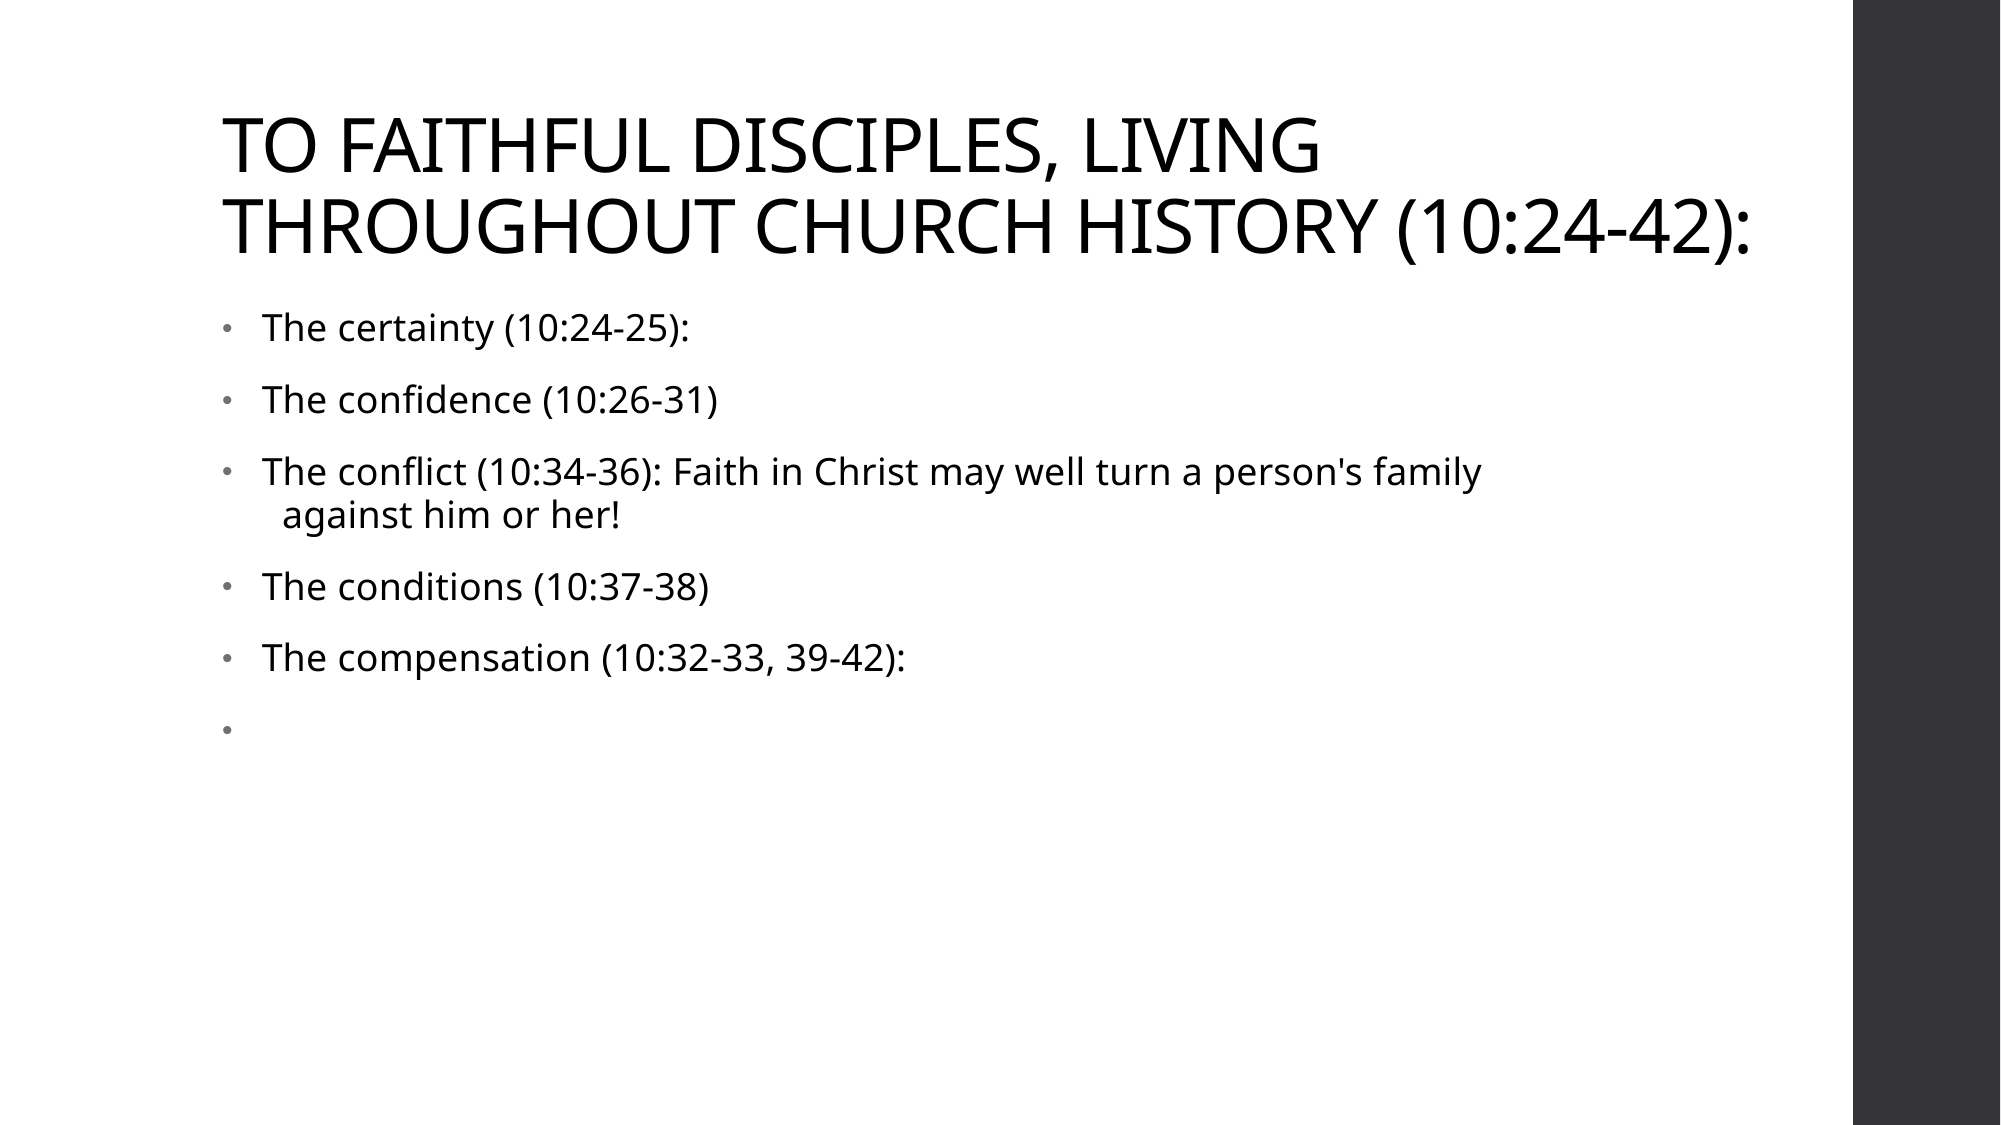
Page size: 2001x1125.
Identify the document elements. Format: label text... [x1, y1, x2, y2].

list The certainty (10:24-25): The confidence (10:26-31) The conflict (10:34-36): Faith in Christ may well turn a person's family against him or her! The conditions (10:37-38) The compensation (10:32-33, 39-42): [206, 299, 1617, 1014]
title TO FAITHFUL DISCIPLES, LIVING THROUGHOUT CHURCH HISTORY (10:24-42): [206, 60, 1797, 278]
